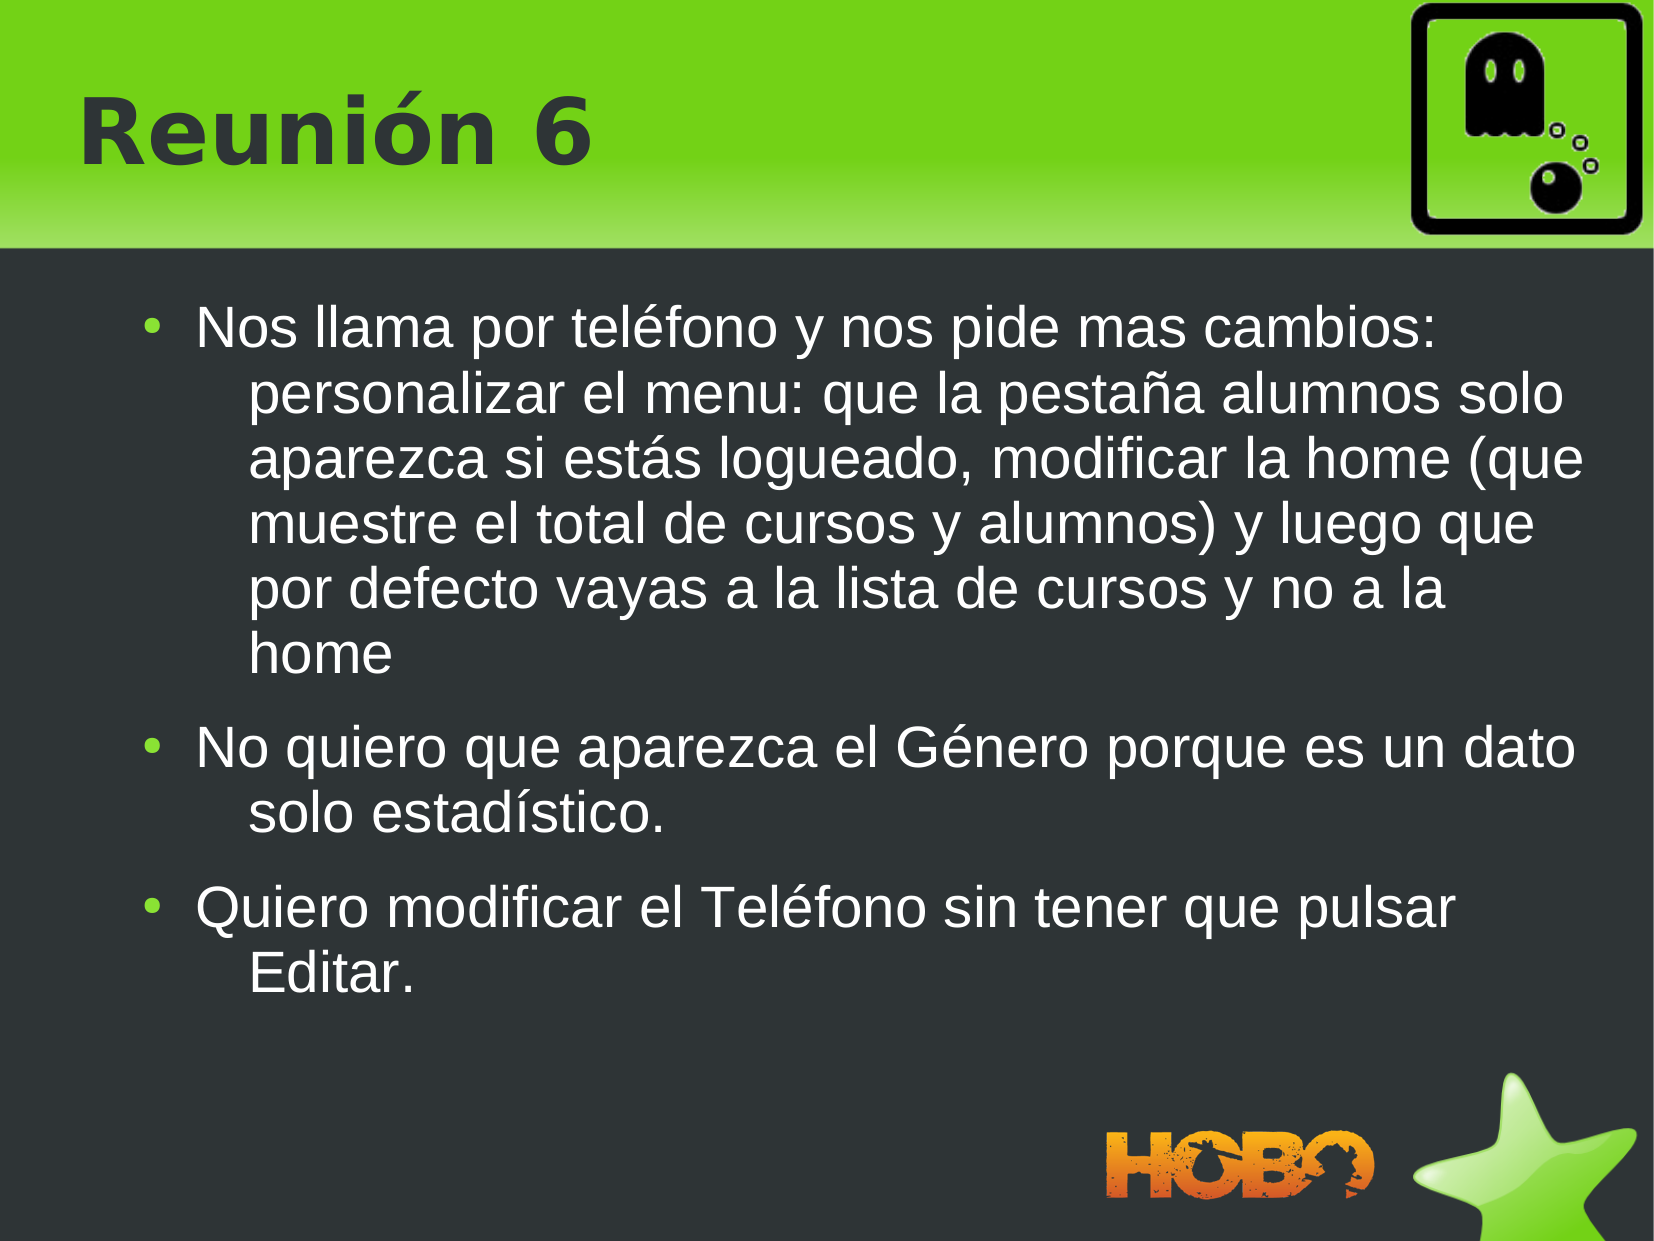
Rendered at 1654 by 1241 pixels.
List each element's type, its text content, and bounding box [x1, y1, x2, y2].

list Nos llama por teléfono y nos pide mas cambios: personalizar el menu: que la pestaña alumnos solo aparezca si estás logueado, modificar la home (que muestre el total de cursos y alumnos) y luego que por defecto vayas a la lista de cursos y no a la home No quiero que aparezca el Género porque es un dato solo estadístico. Quiero modificar el Teléfono sin tener que pulsar Editar. [106, 295, 1595, 1099]
picture [0, 0, 1654, 1241]
title Reunión 6 [76, 36, 1565, 229]
